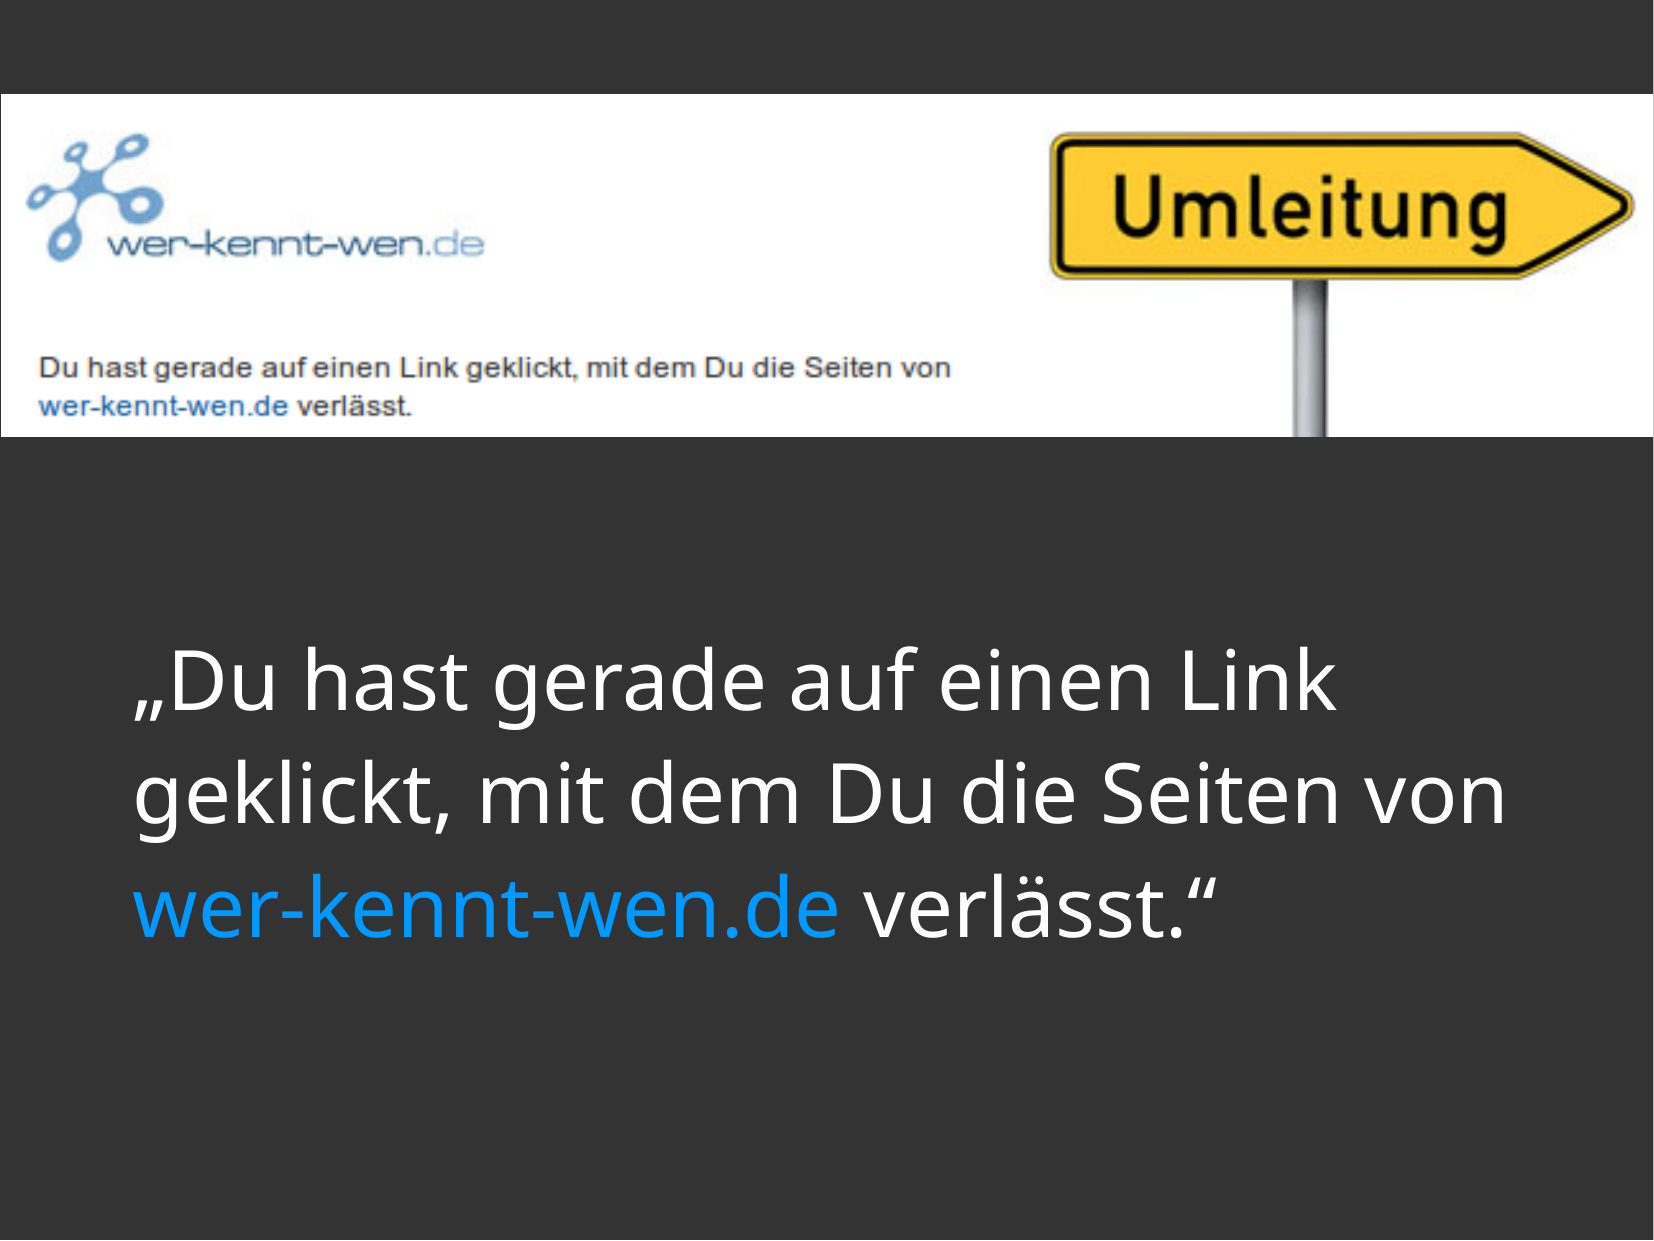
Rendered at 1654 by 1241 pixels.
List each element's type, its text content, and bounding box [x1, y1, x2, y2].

picture [1, 94, 1654, 438]
text_box „Du hast gerade auf einen Link geklickt, mit dem Du die Seiten von wer-kennt-wen.de verlässt.“ [118, 614, 1536, 909]
